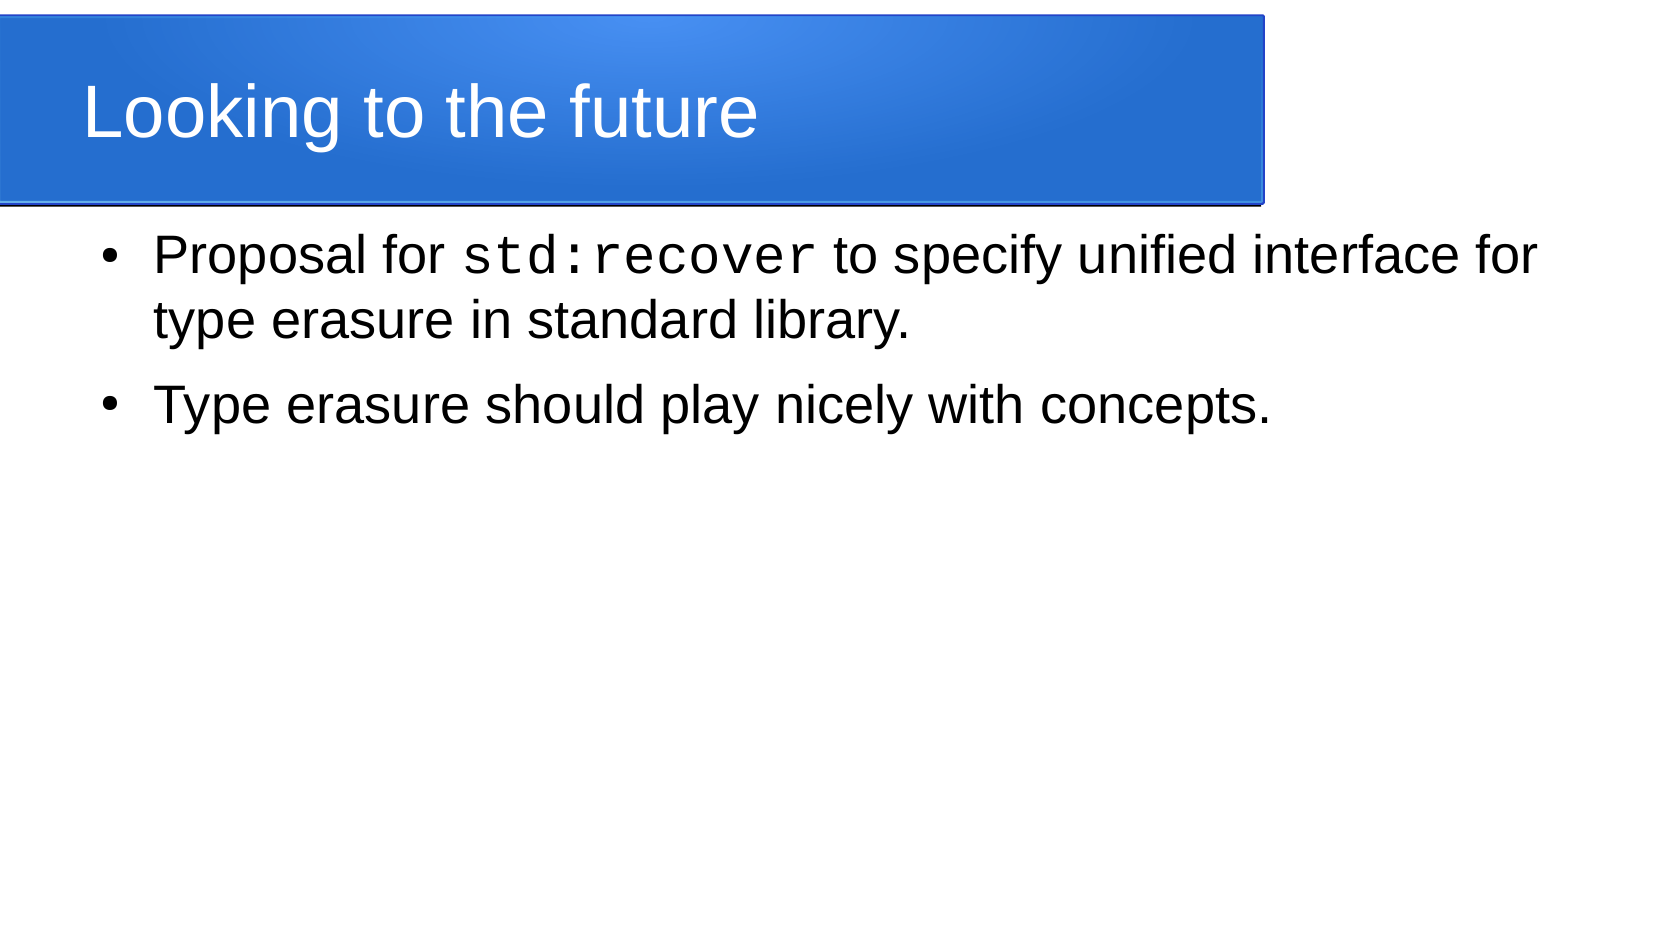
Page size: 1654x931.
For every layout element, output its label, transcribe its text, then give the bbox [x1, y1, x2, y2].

title Looking to the future [82, 35, 1235, 189]
list Proposal for std:recover to specify unified interface for type erasure in standard library. Type erasure should play nicely with concepts. [82, 224, 1571, 764]
